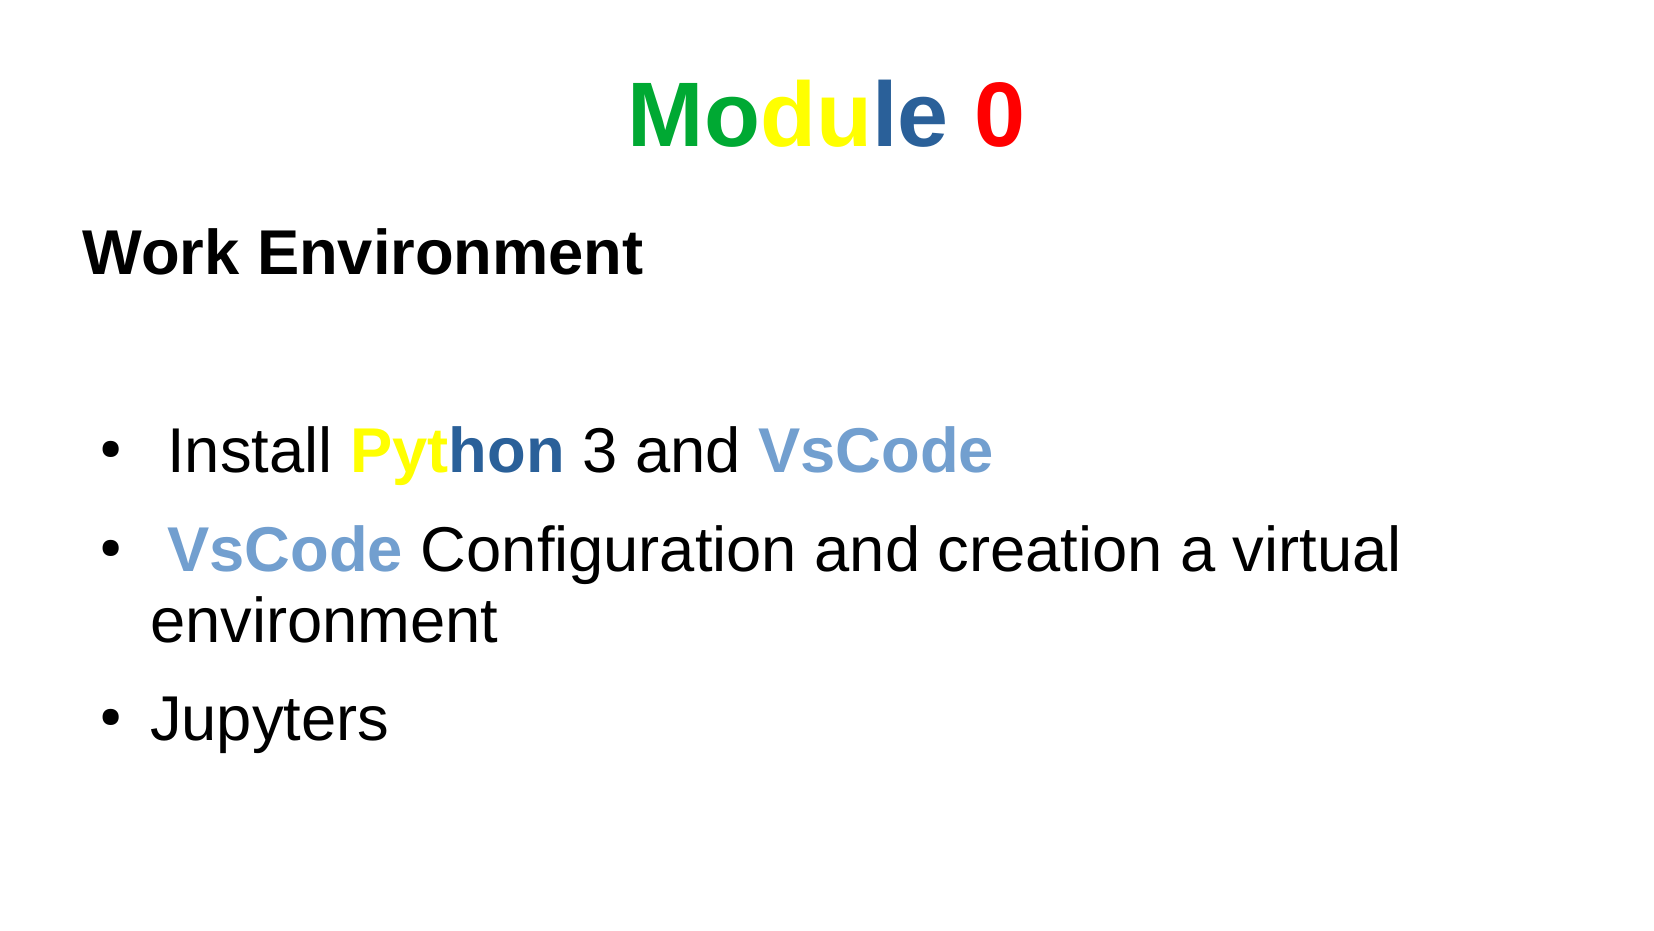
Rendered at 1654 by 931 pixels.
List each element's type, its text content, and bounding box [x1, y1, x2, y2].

title Module 0 [82, 37, 1571, 193]
list Work Environment Install Python 3 and VsCode VsCode Configuration and creation a virtual environment Jupyters [82, 217, 1571, 758]
